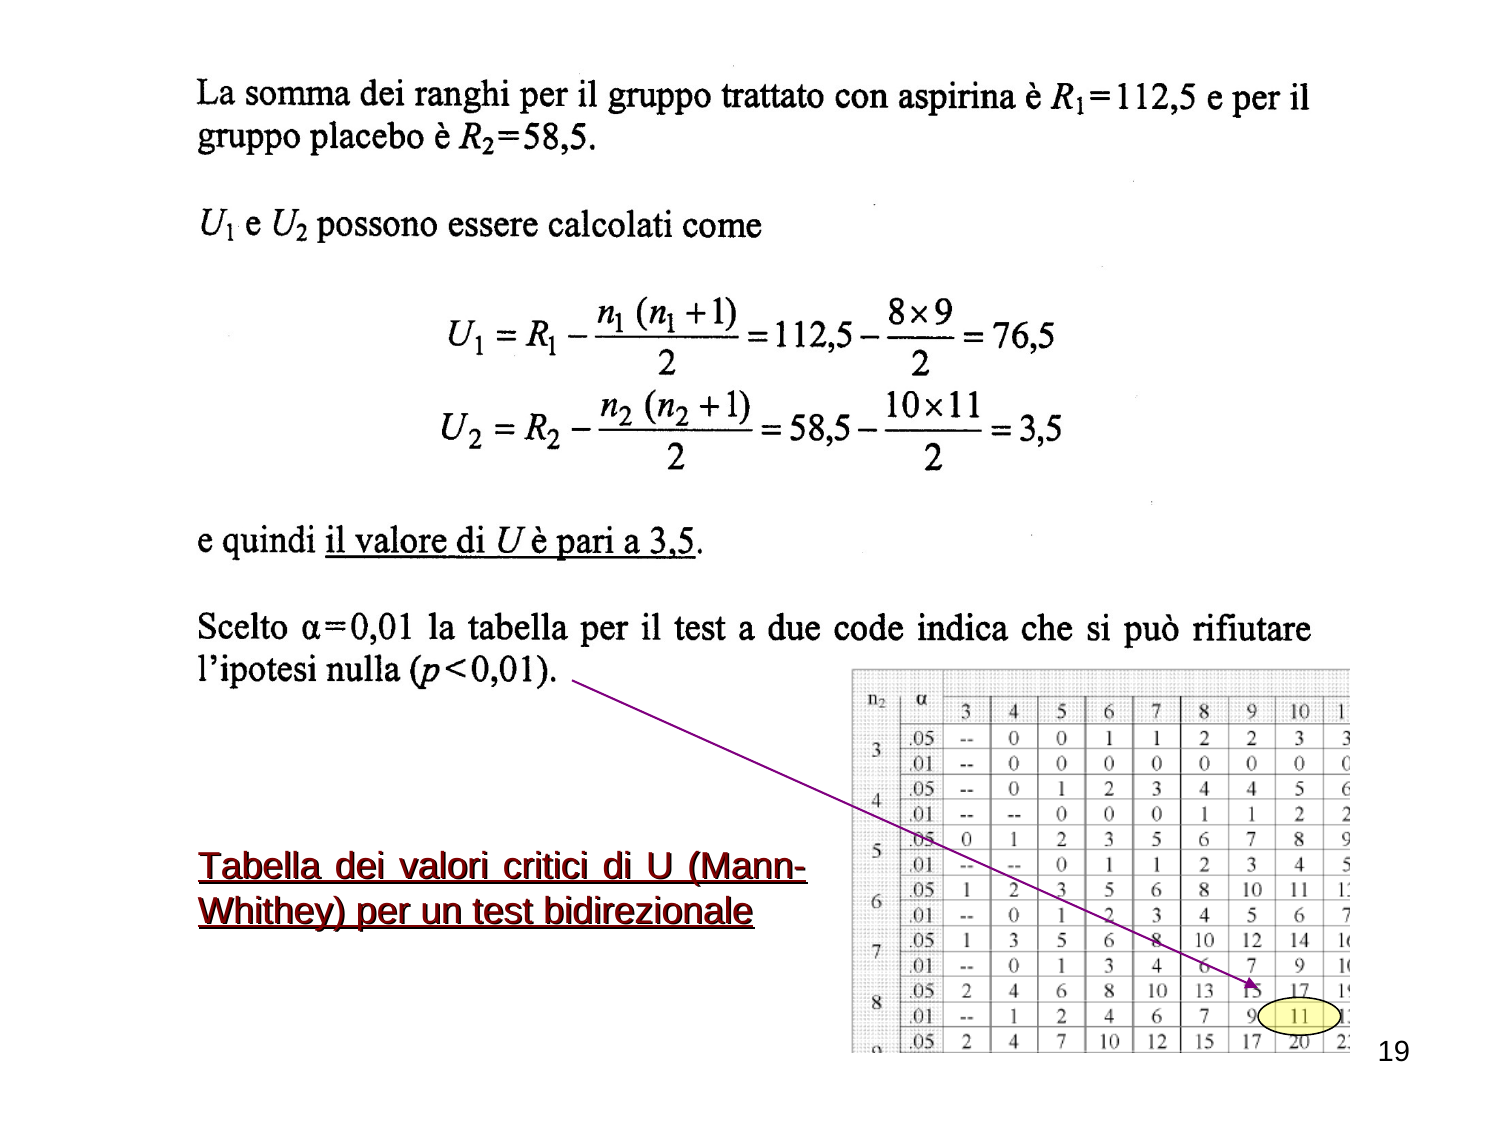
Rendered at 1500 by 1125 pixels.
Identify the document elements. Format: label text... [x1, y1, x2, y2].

text_box <numero> [1074, 1024, 1426, 1103]
picture [159, 31, 1351, 1053]
text_box [1258, 997, 1341, 1036]
text_box Tabella dei valori critici di U (Mann-Whithey) per un test bidirezionale [183, 833, 821, 939]
